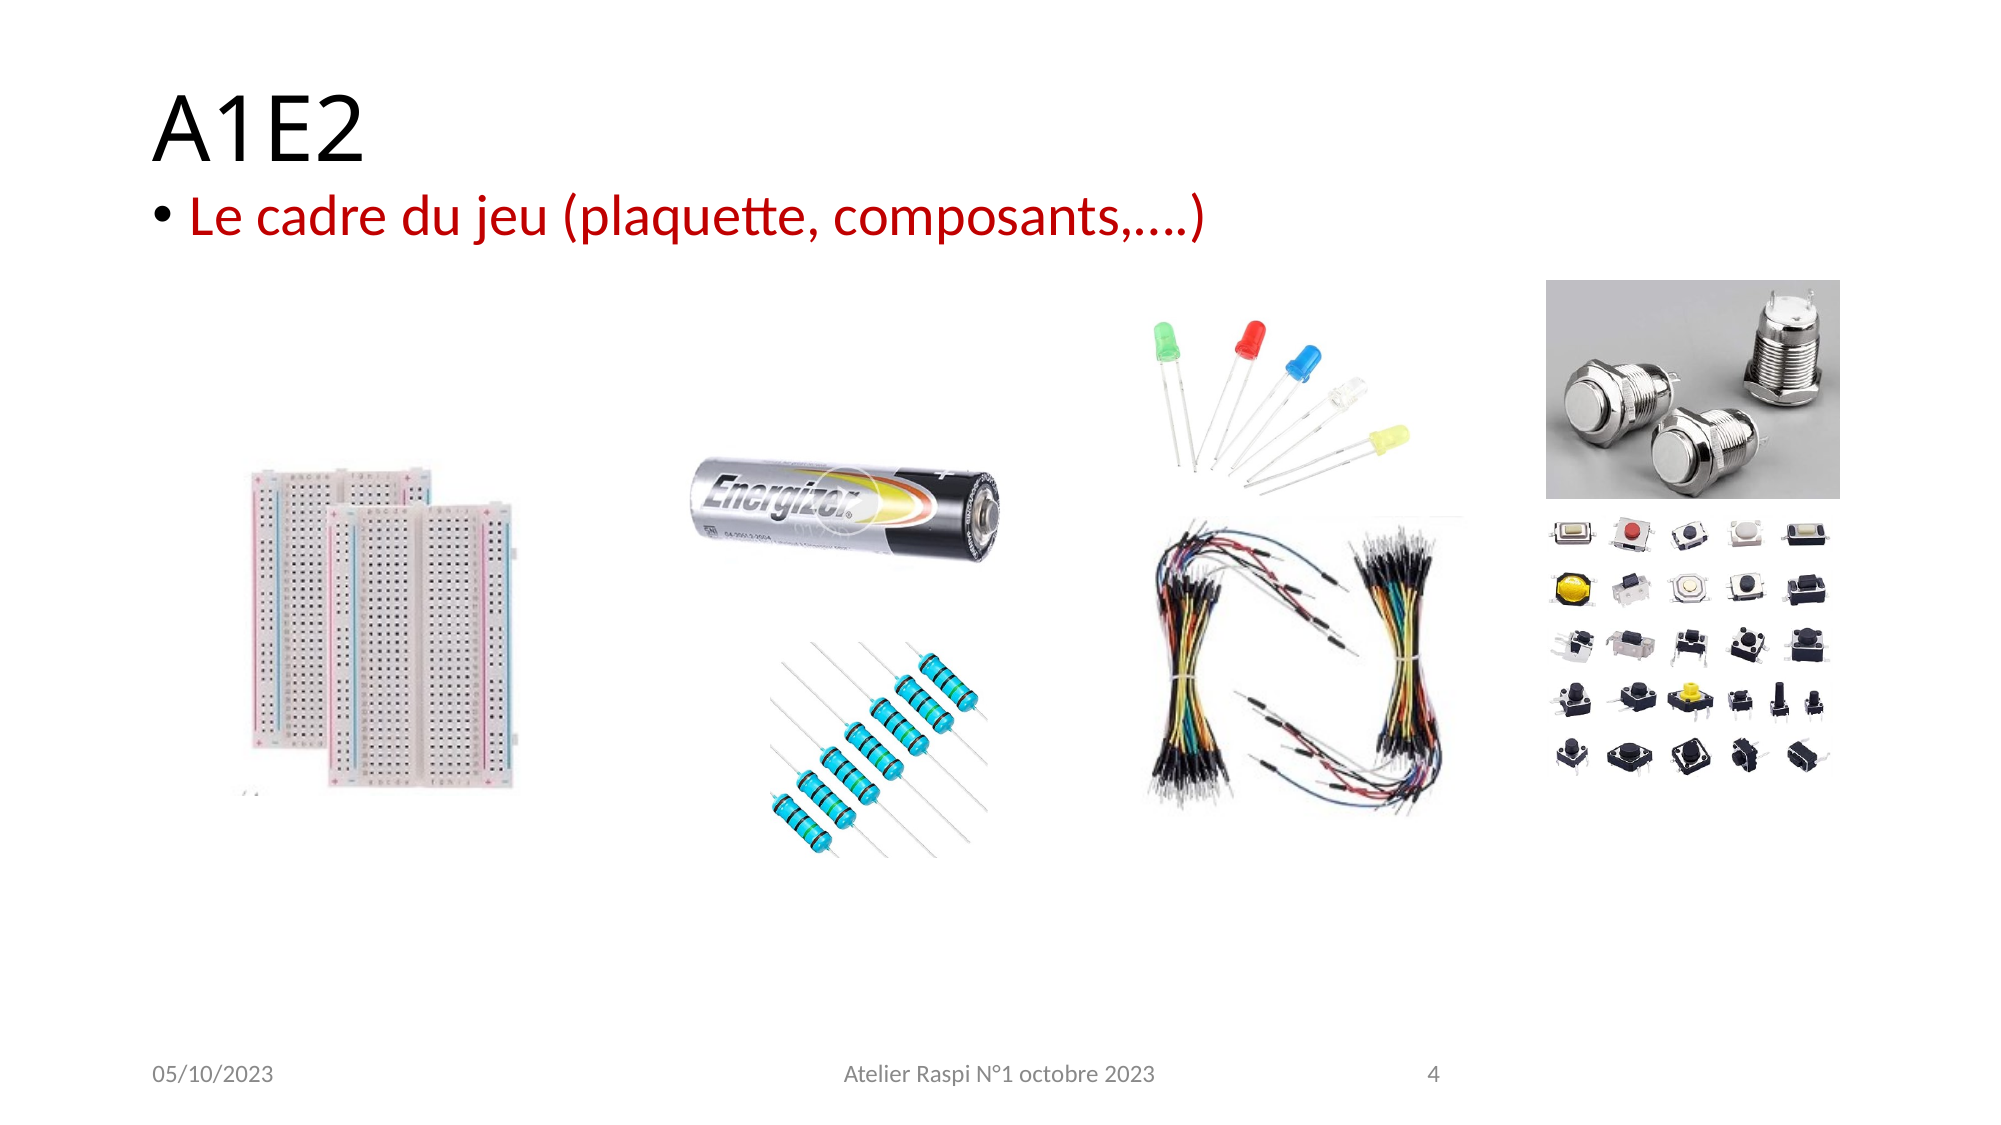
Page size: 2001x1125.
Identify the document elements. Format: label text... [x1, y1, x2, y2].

title A1E2 [137, 59, 1863, 178]
picture [219, 434, 531, 796]
text_box Atelier Raspi N°1 octobre 2023 [662, 1042, 1338, 1103]
picture [676, 437, 1011, 572]
list Le cadre du jeu (plaquette, composants,….) [137, 178, 1863, 892]
picture [1546, 280, 1840, 499]
picture [770, 640, 988, 858]
picture [1129, 516, 1469, 823]
text_box [1412, 1042, 1863, 1103]
text_box 05/10/2023 [137, 1042, 588, 1103]
picture [1140, 309, 1417, 499]
picture [1546, 503, 1840, 785]
